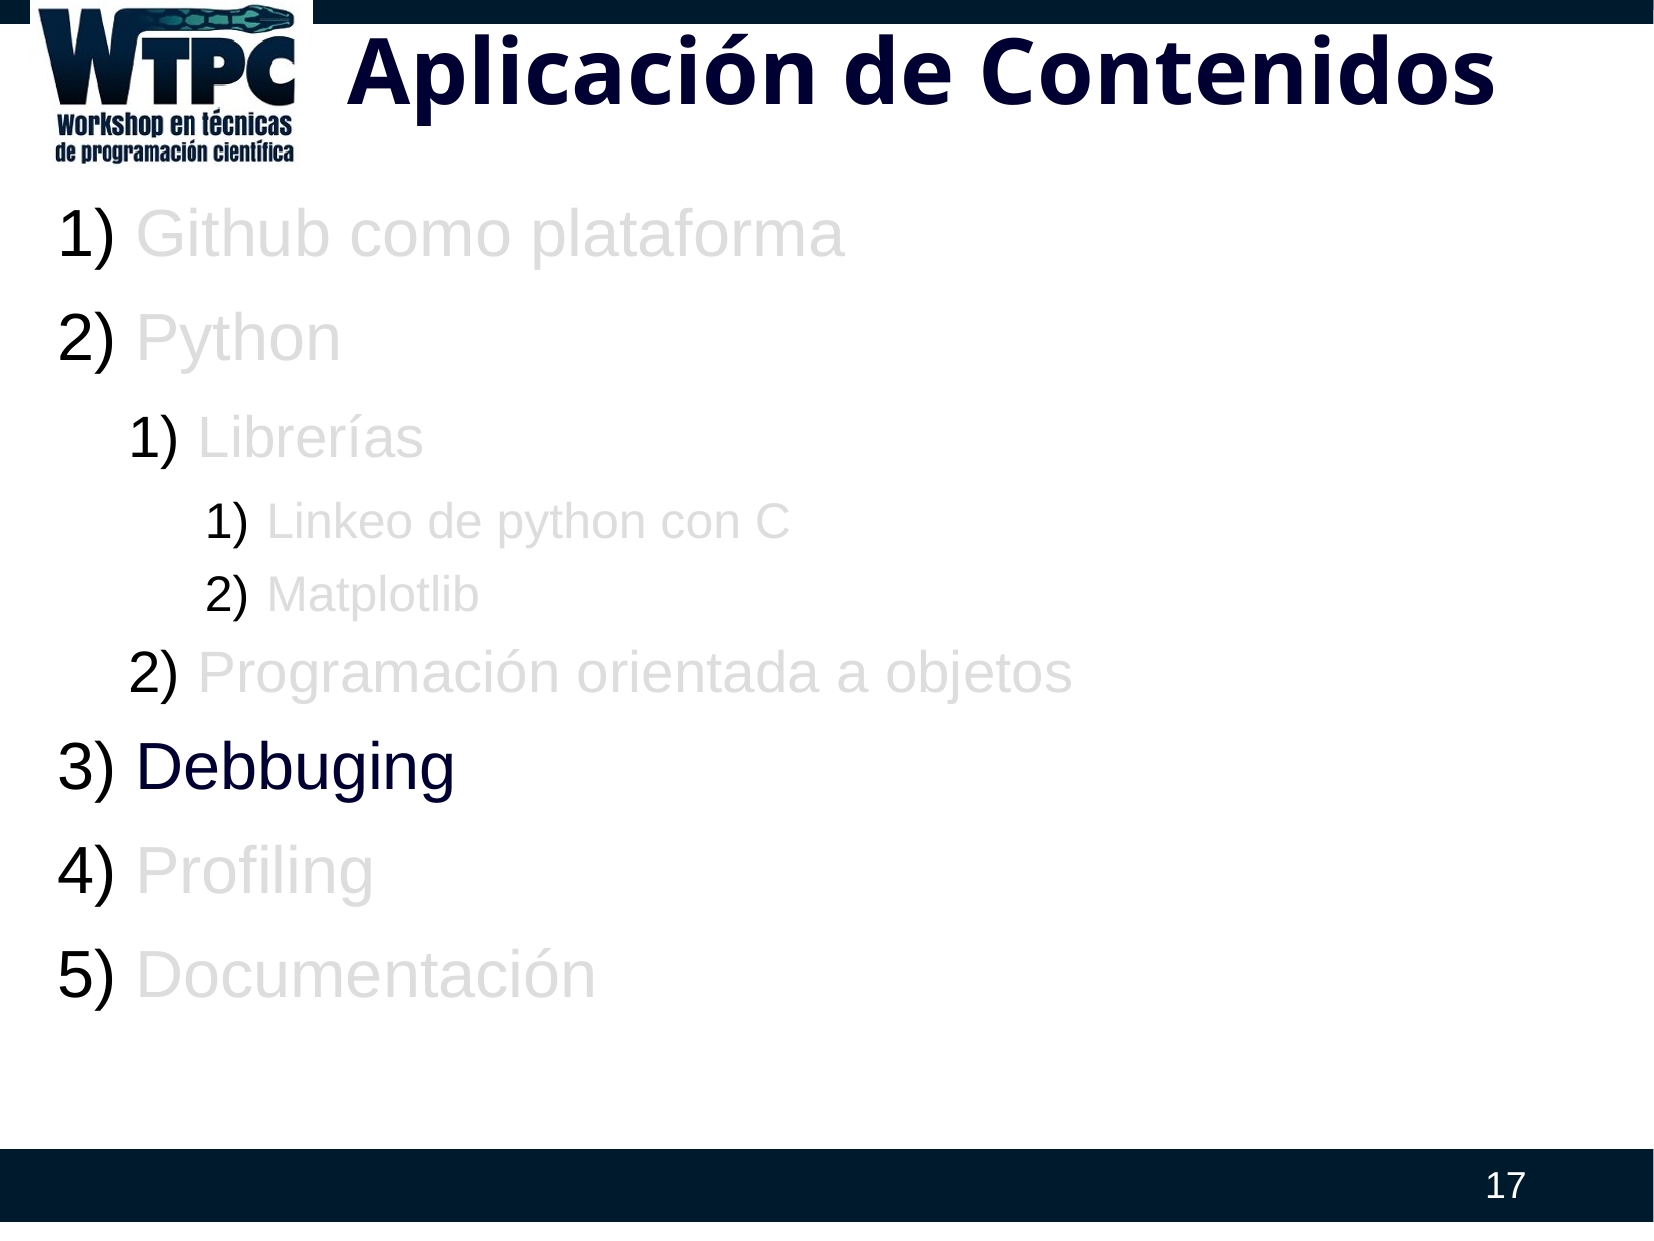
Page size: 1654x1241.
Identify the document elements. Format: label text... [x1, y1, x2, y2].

text_box <número> [1470, 1156, 1654, 1228]
title Aplicación de Contenidos [347, 24, 1569, 125]
list Github como plataforma Python Librerías Linkeo de python con C Matplotlib Programación orientada a objetos Debbuging Profiling Documentación [39, 195, 1617, 1106]
picture [0, 0, 1654, 175]
picture [0, 1149, 1654, 1223]
